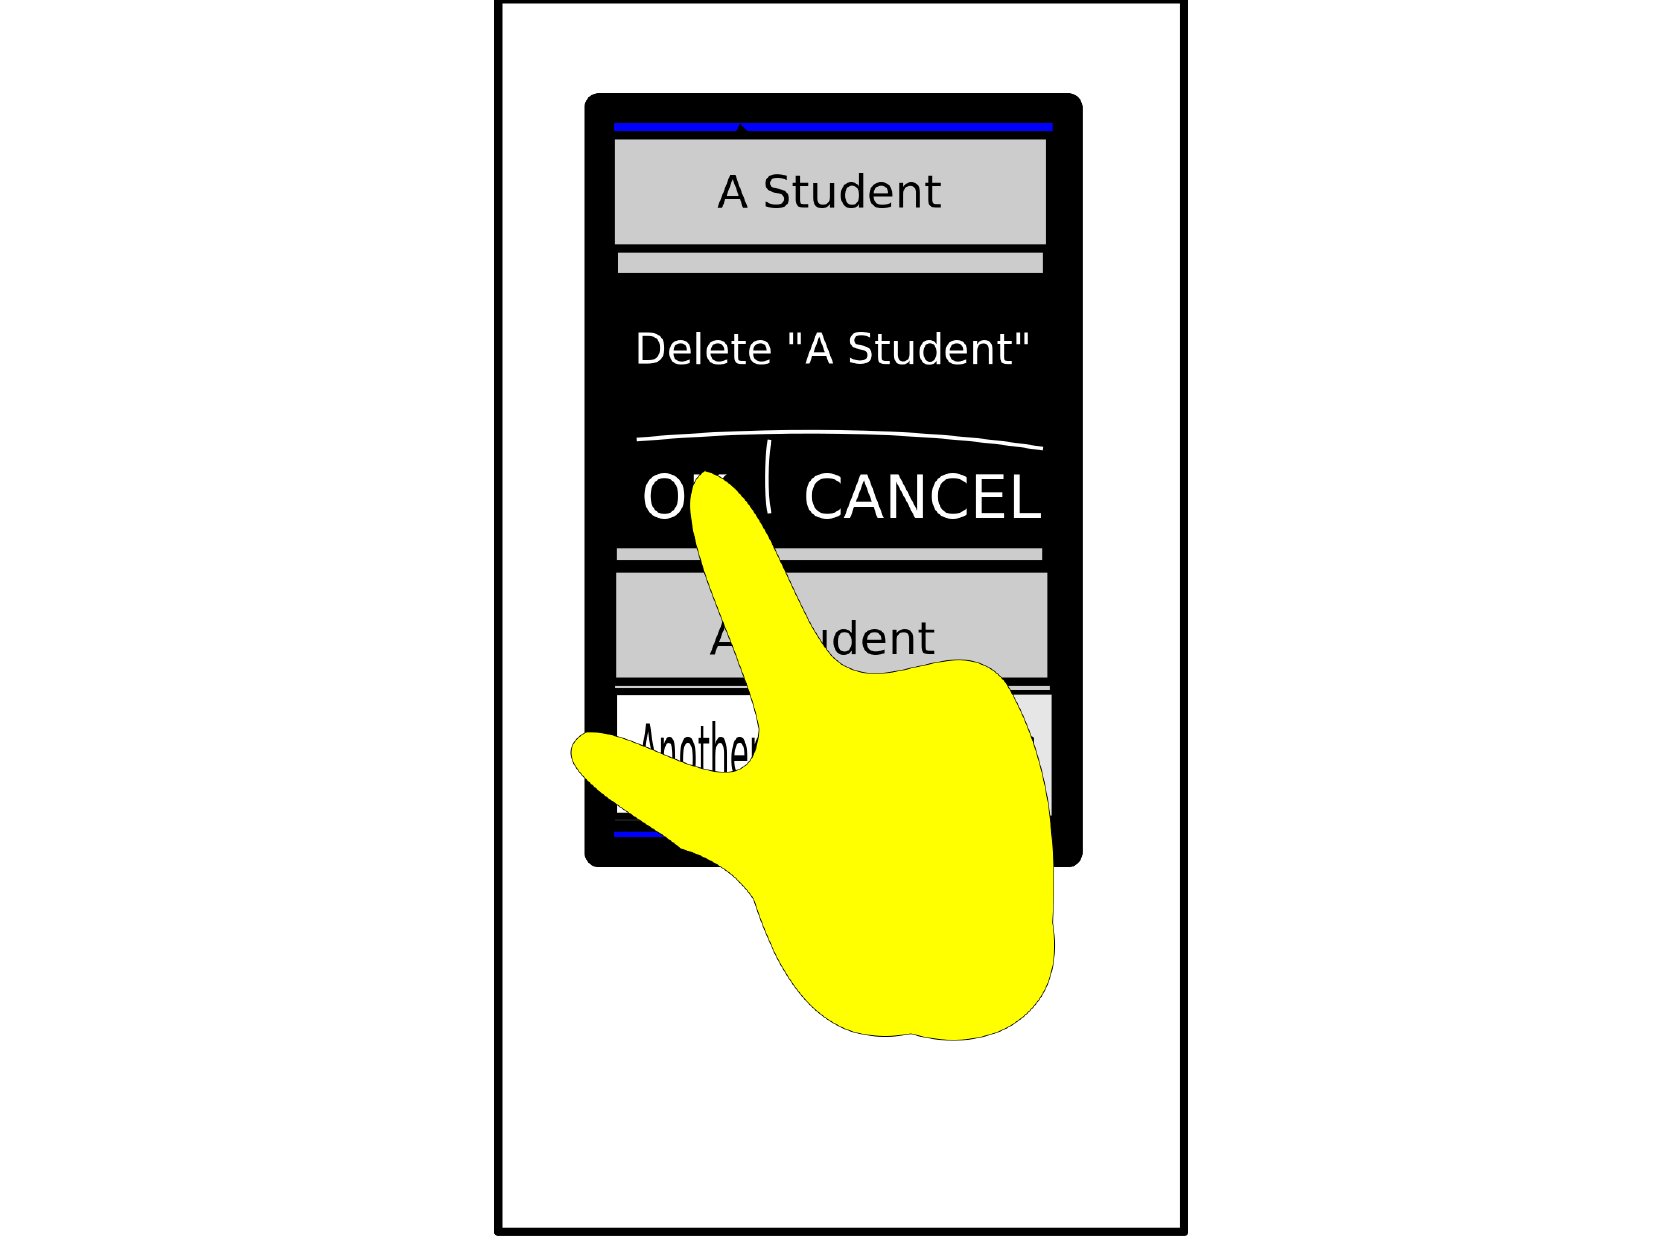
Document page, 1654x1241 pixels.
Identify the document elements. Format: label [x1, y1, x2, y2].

picture [494, 0, 1188, 1236]
